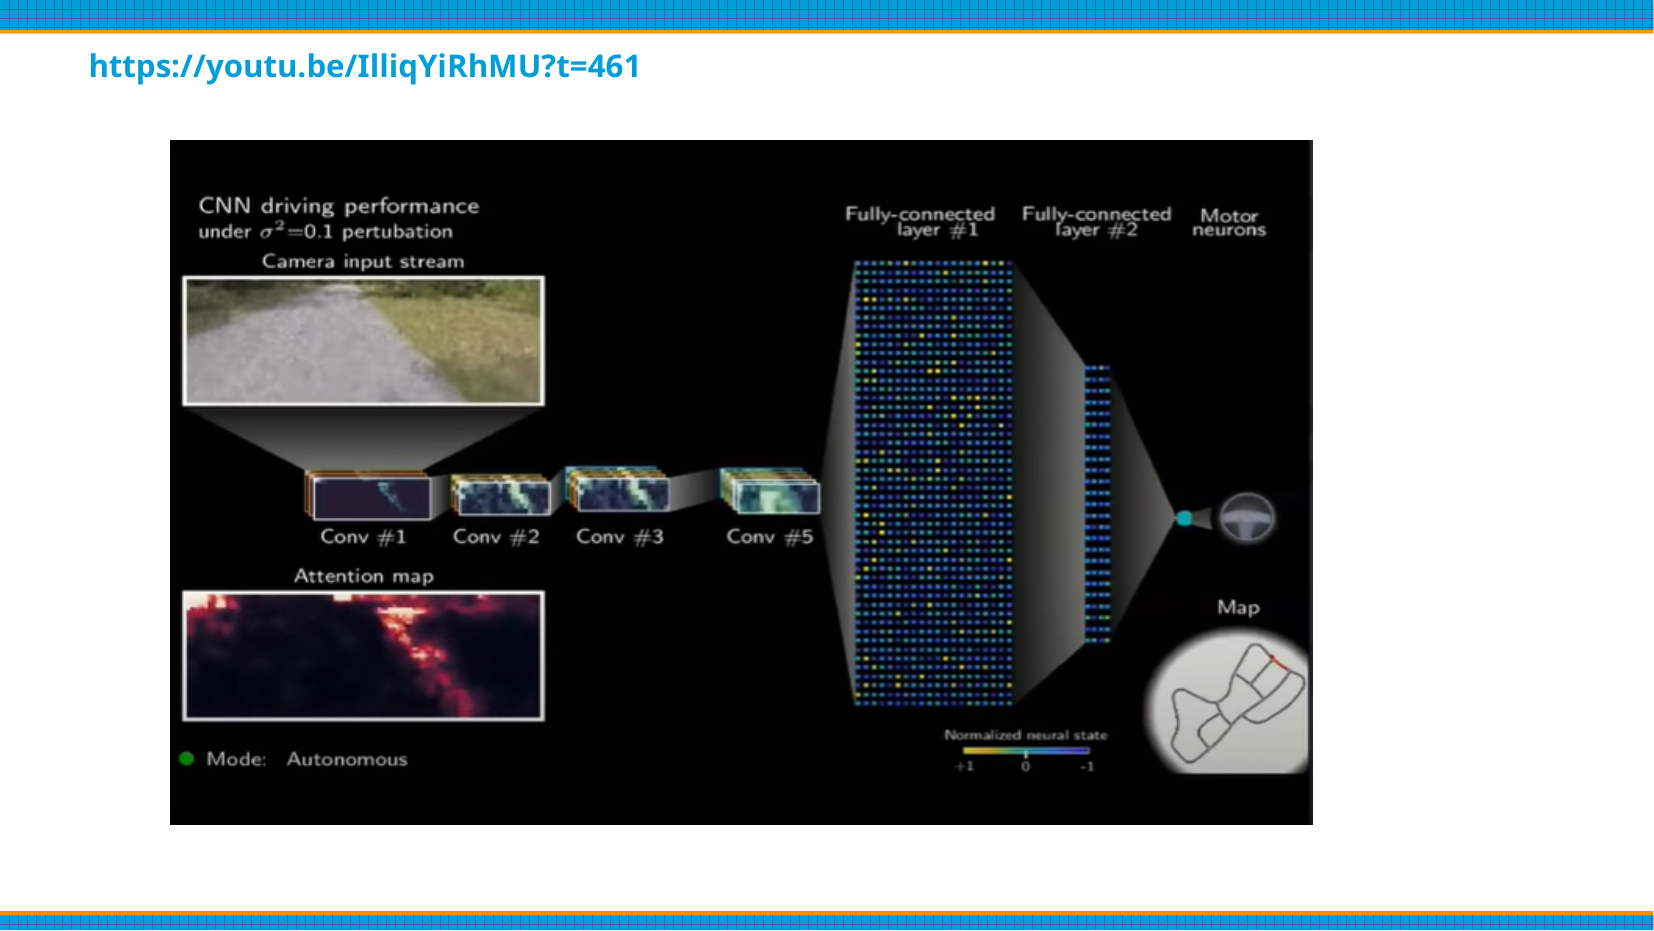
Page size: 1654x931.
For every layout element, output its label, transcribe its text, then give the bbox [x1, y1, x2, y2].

subtitle https://youtu.be/IlliqYiRhMU?t=461 [88, 44, 1565, 798]
picture [170, 140, 1313, 826]
